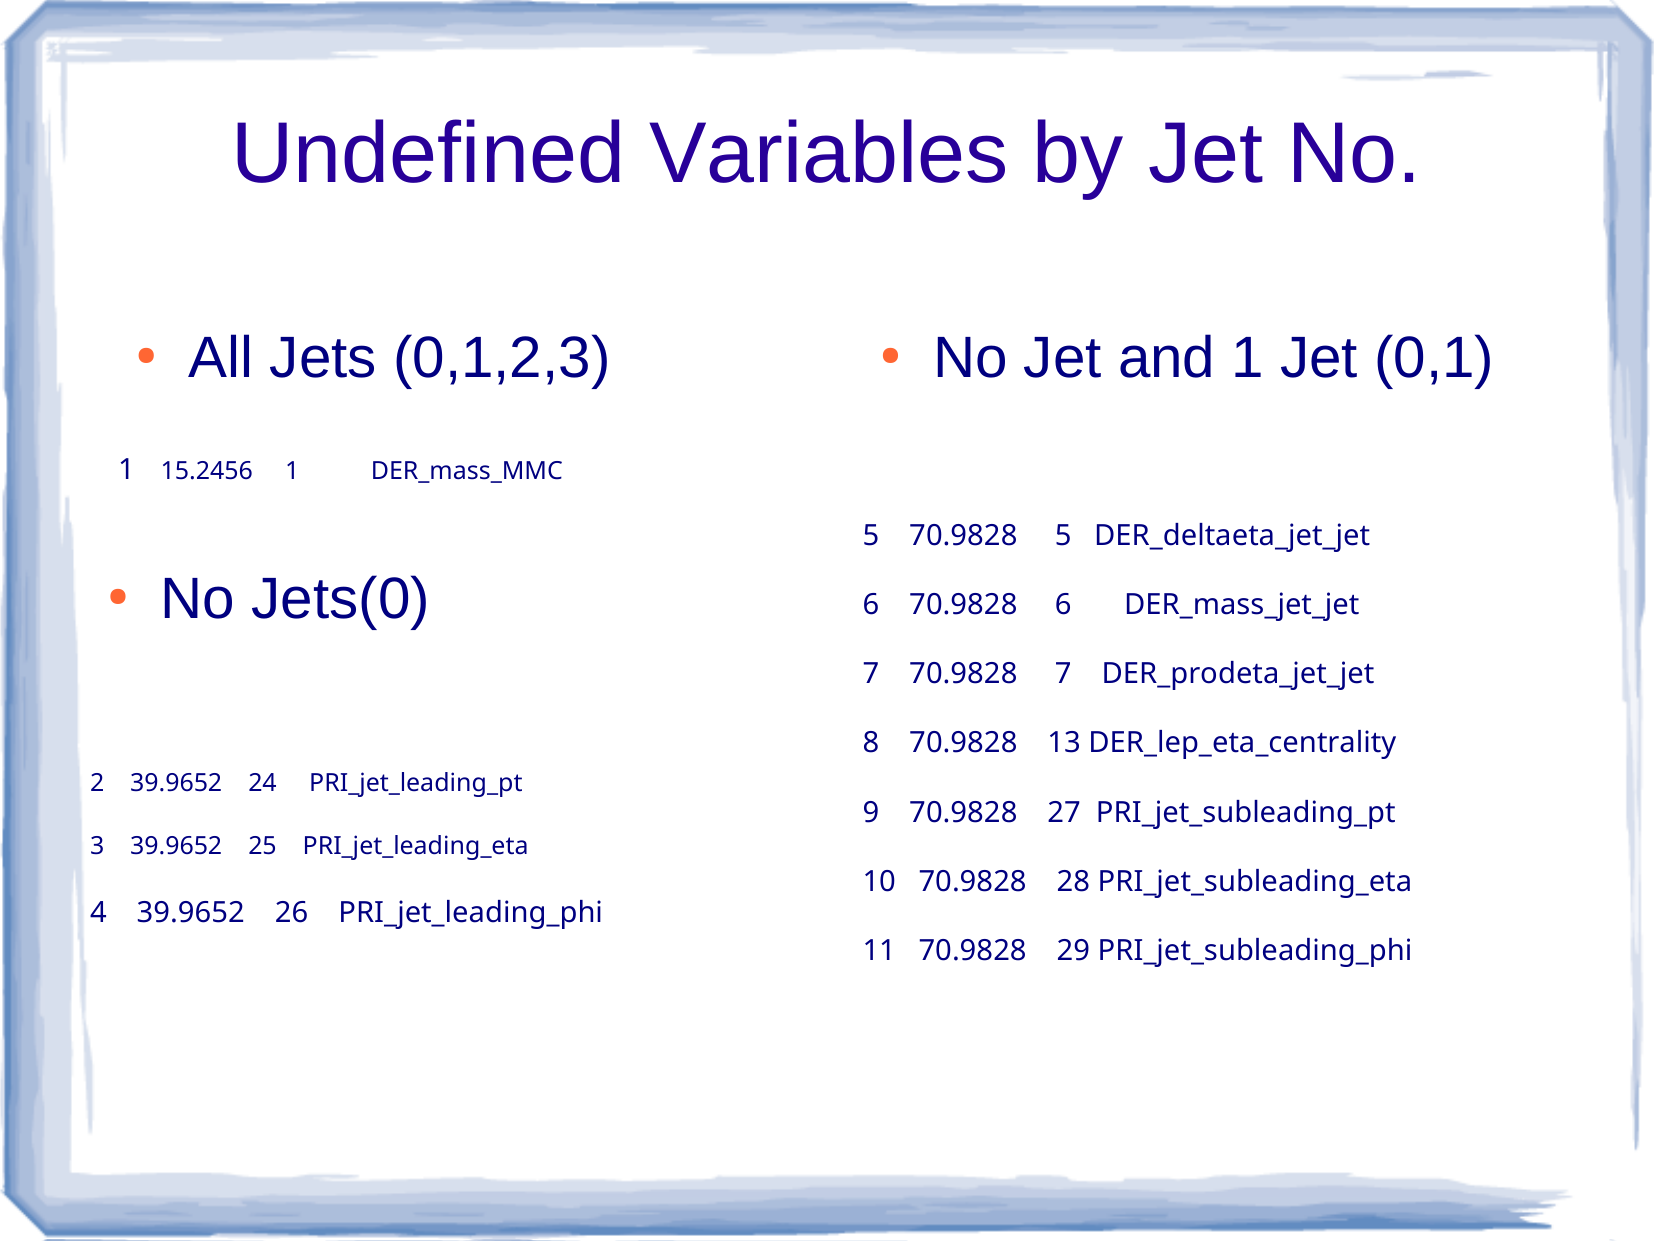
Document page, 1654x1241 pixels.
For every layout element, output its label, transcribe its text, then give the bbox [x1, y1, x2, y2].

title Undefined Variables by Jet No. [82, 49, 1571, 257]
list All Jets (0,1,2,3) 1 15.2456 1 DER_mass_MMC [118, 324, 827, 649]
list No Jets(0) 2 39.9652 24 PRI_jet_leading_pt 3 39.9652 25 PRI_jet_leading_eta 4 39.9652 26 PRI_jet_leading_phi [90, 565, 799, 912]
picture [0, 0, 1654, 1241]
list No Jet and 1 Jet (0,1) 5 70.9828 5 DER_deltaeta_jet_jet 6 70.9828 6 DER_mass_jet_jet 7 70.9828 7 DER_prodeta_jet_jet 8 70.9828 13 DER_lep_eta_centrality 9 70.9828 27 PRI_jet_subleading_pt 10 70.9828 28 PRI_jet_subleading_eta 11 70.9828 29 PRI_jet_subleading_phi [862, 324, 1572, 1004]
